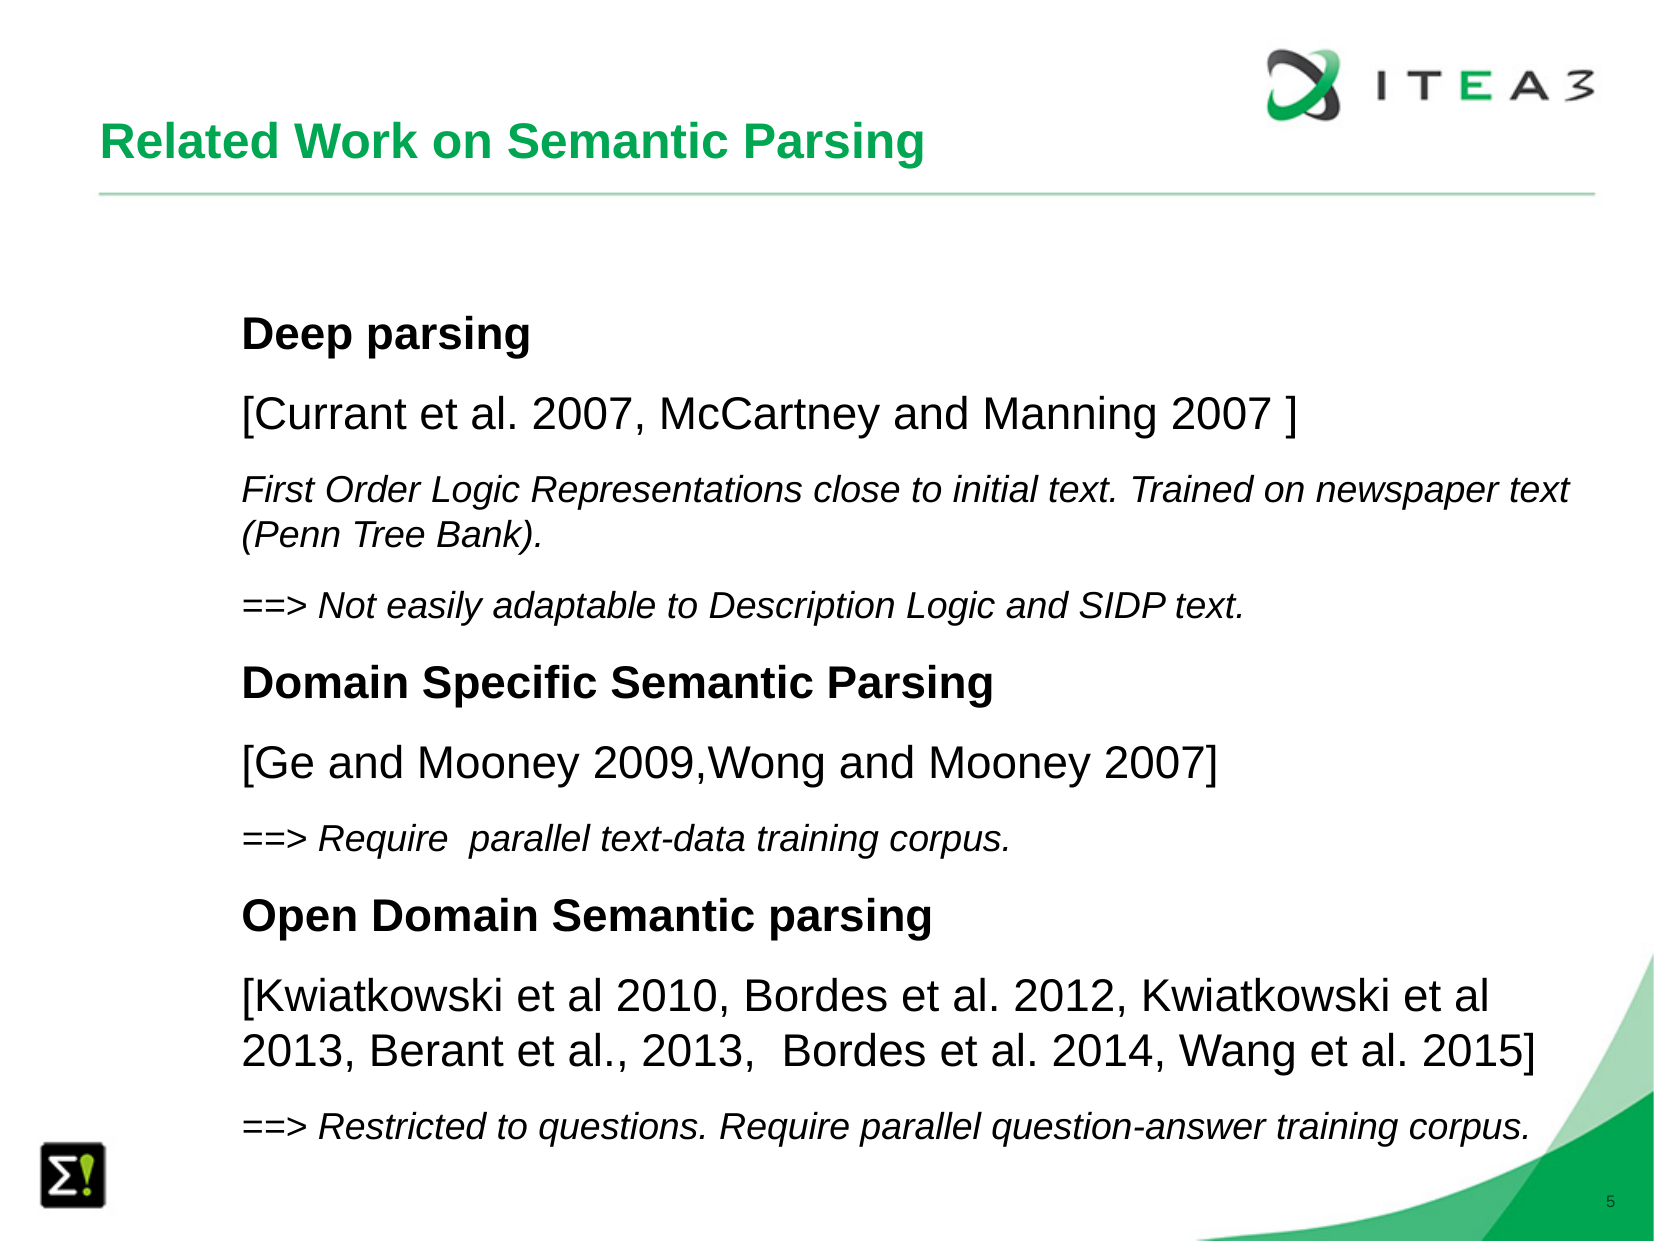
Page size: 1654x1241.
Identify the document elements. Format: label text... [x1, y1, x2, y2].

title Related Work on Semantic Parsing [84, 25, 1211, 176]
picture [0, 0, 1654, 1241]
list Deep parsing [Currant et al. 2007, McCartney and Manning 2007 ] First Order Logic Representations close to initial text. Trained on newspaper text (Penn Tree Bank). ==> Not easily adaptable to Description Logic and SIDP text. Domain Specific Semantic Parsing [Ge and Mooney 2009,Wong and Mooney 2007] ==> Require parallel text-data training corpus. Open Domain Semantic parsing [Kwiatkowski et al 2010, Bordes et al. 2012, Kwiatkowski et al 2013, Berant et al., 2013, Bordes et al. 2014, Wang et al. 2015] ==> Restricted to questions. Require parallel question-answer training corpus. [84, 240, 1595, 1153]
